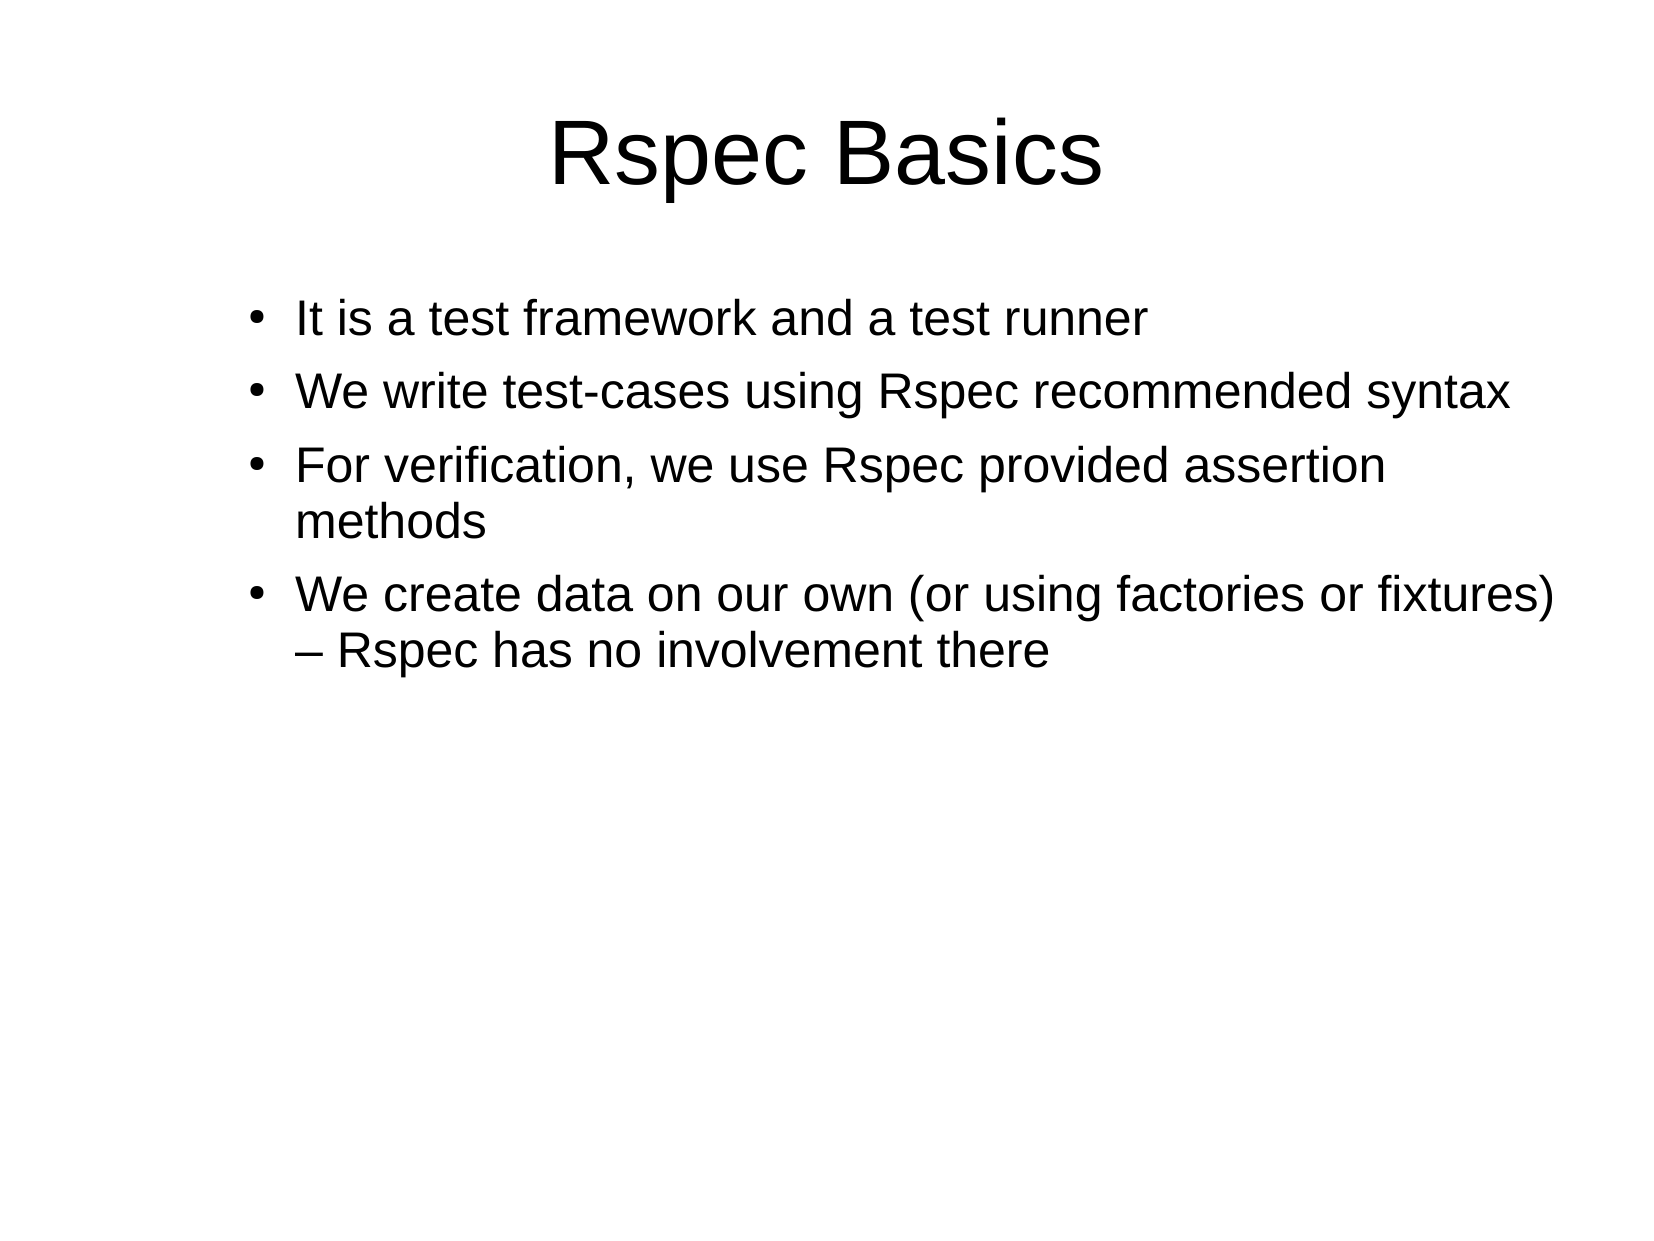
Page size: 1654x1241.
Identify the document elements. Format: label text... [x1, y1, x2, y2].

list It is a test framework and a test runner We write test-cases using Rspec recommended syntax For verification, we use Rspec provided assertion methods We create data on our own (or using factories or fixtures) – Rspec has no involvement there [82, 290, 1571, 1109]
title Rspec Basics [82, 49, 1571, 257]
